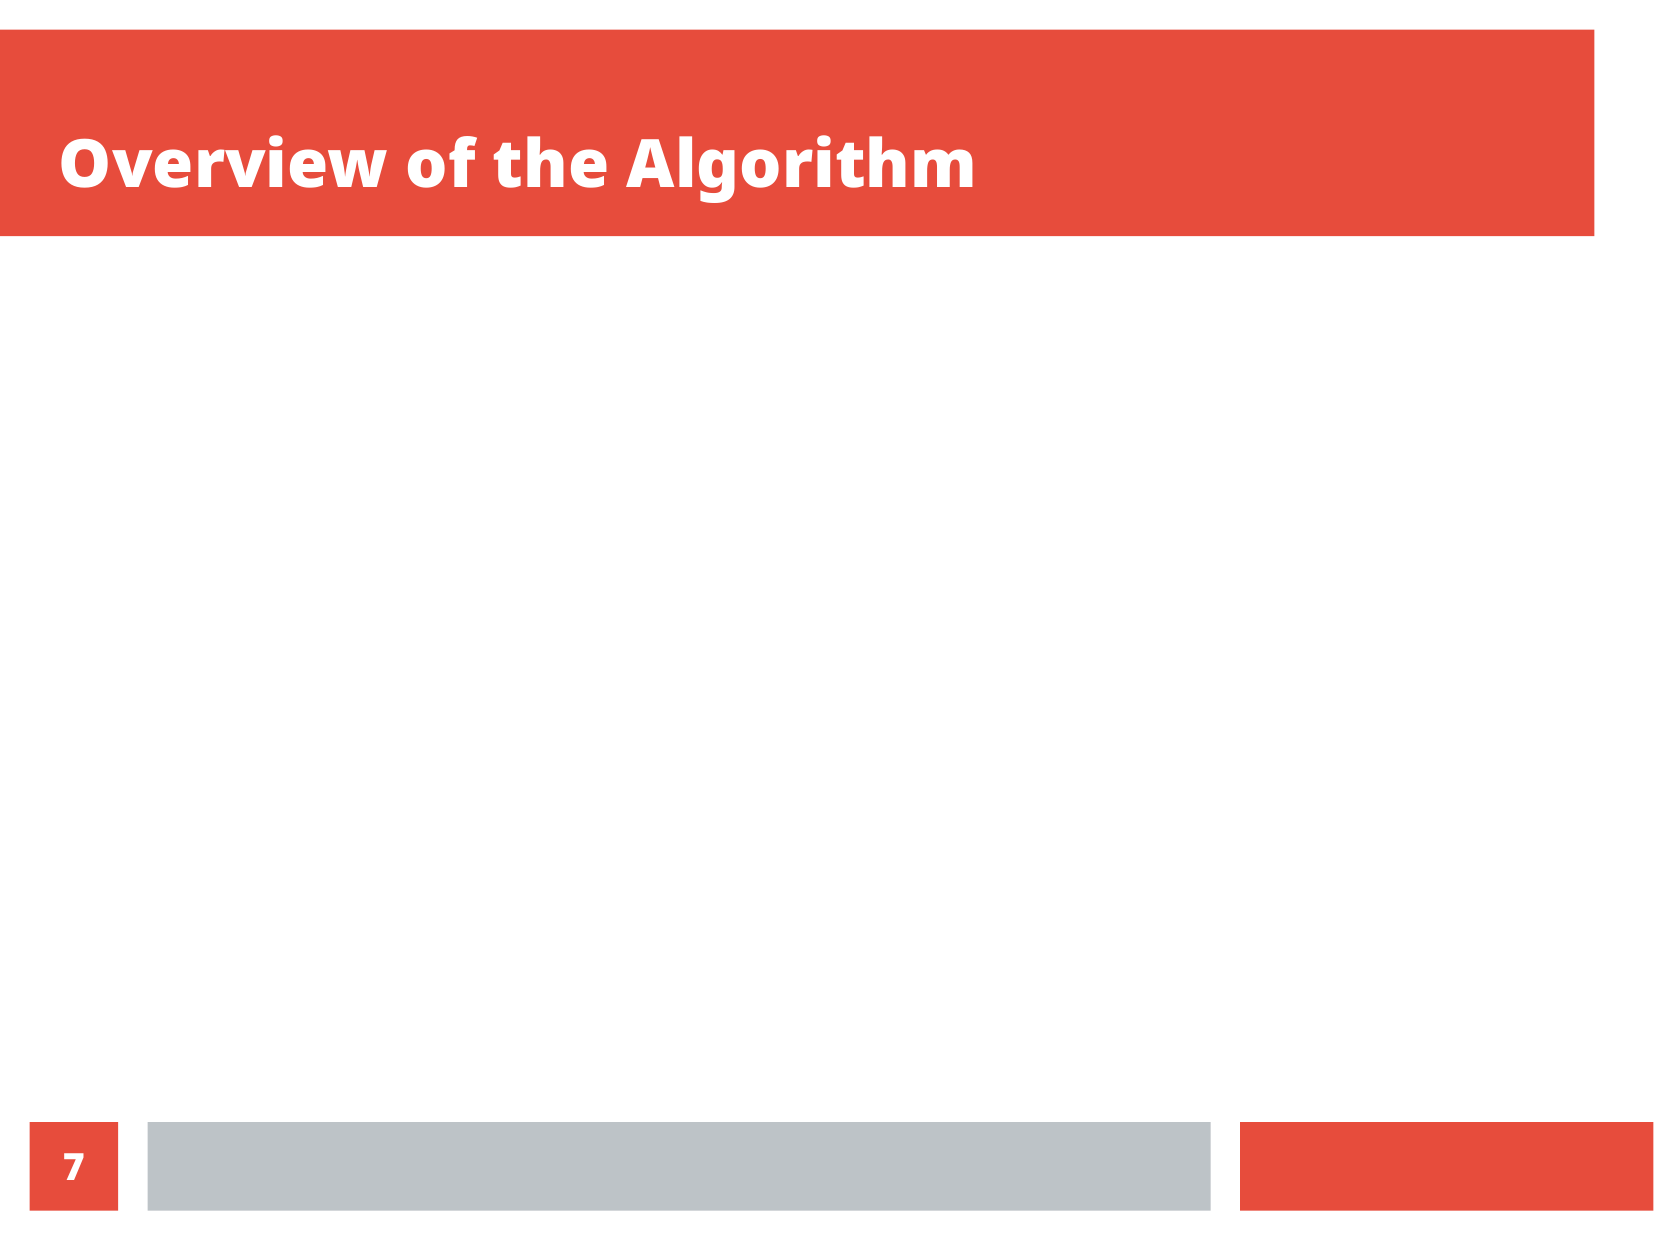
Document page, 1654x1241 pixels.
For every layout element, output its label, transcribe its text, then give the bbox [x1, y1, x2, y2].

title Overview of the Algorithm [59, 59, 1595, 207]
